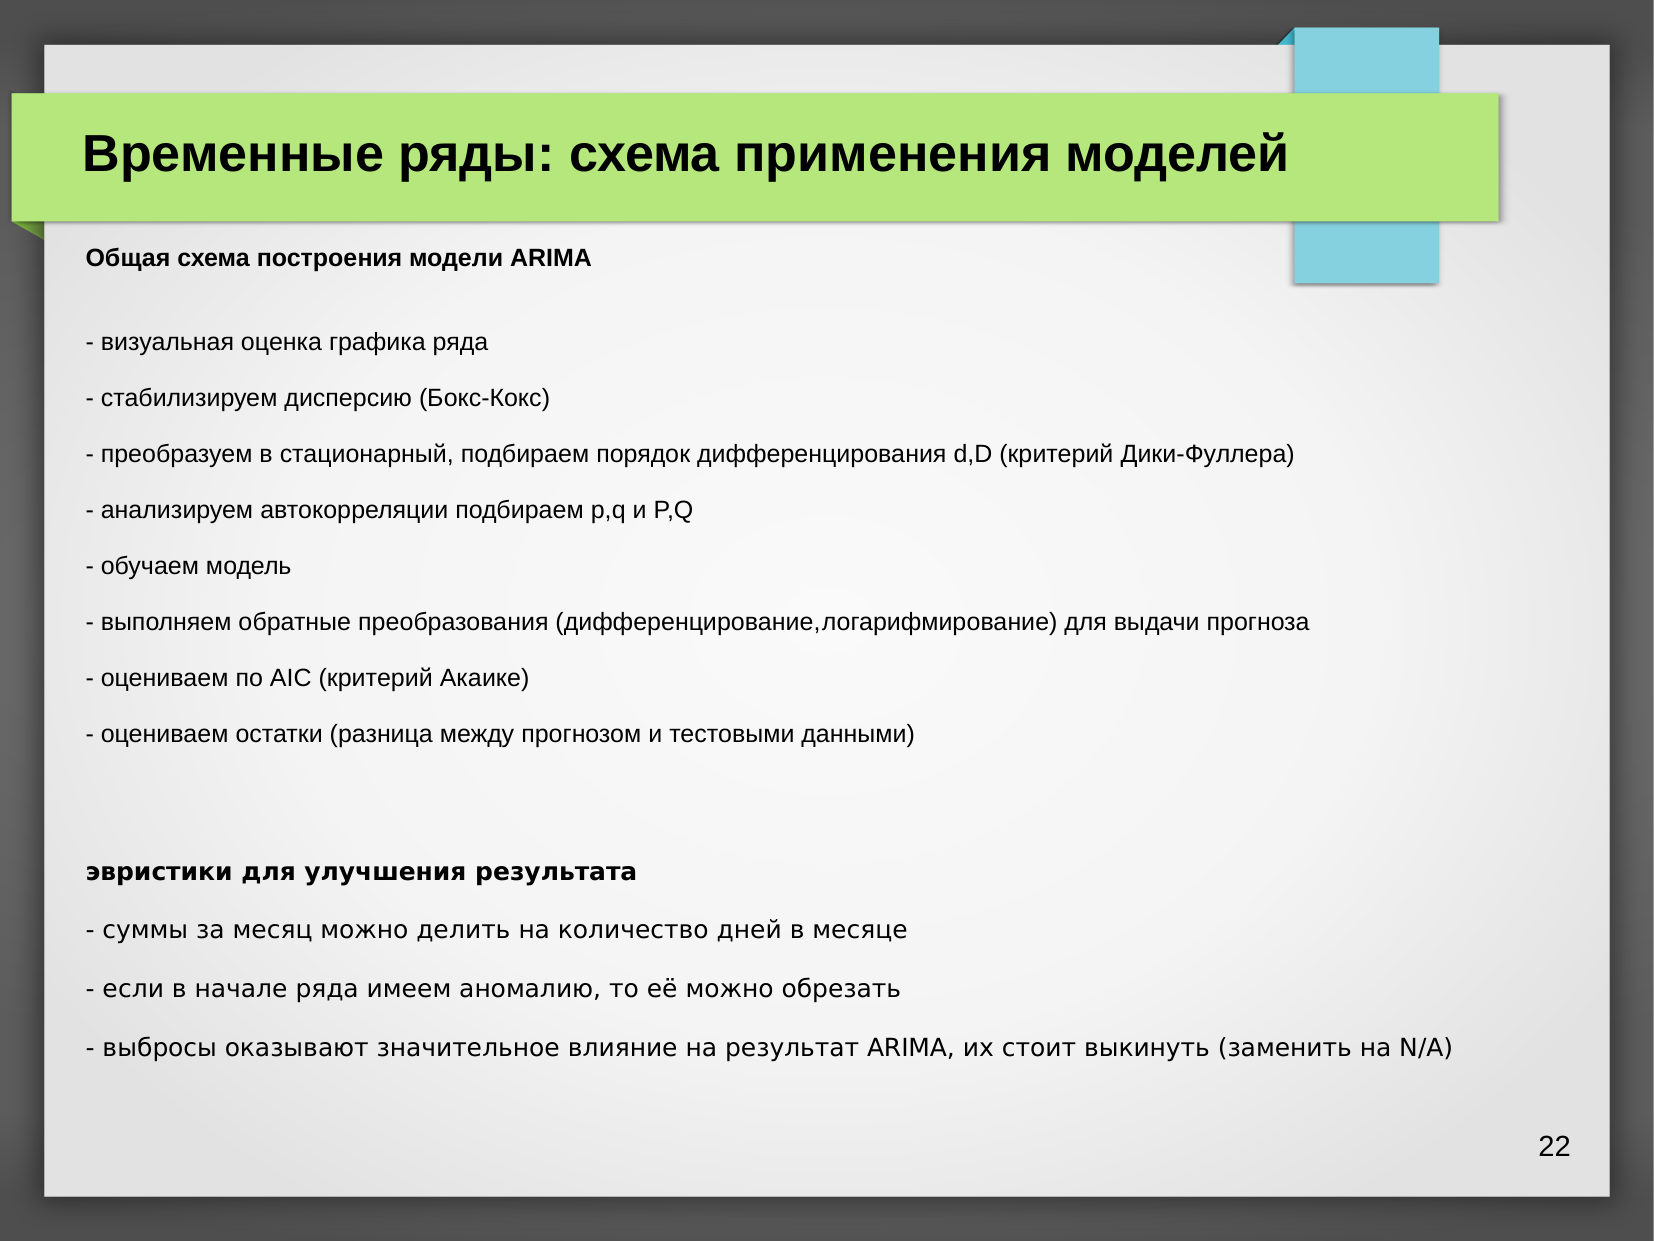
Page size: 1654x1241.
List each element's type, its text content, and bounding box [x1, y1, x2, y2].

picture [0, 0, 1654, 1241]
text_box Общая схема построения модели ARIMA - визуальная оценка графика ряда - стабилизируем дисперсию (Бокс-Кокс) - преобразуем в стационарный, подбираем порядок дифференцирования d,D (критерий Дики-Фуллера) - анализируем автокорреляции подбираем p,q и P,Q - обучаем модель - выполняем обратные преобразования (дифференцирование,логарифмирование) для выдачи прогноза - оцениваем по AIC (критерий Акаике) - оцениваем остатки (разница между прогнозом и тестовыми данными) [70, 236, 1571, 811]
title Временные ряды: схема применения моделей [82, 94, 1406, 213]
text_box эвристики для улучшения результата - суммы за месяц можно делить на количество дней в месяце - если в начале ряда имеем аномалию, то её можно обрезать - выбросы оказывают значительное влияние на результат ARIMA, их стоит выкинуть (заменить на N/A) [70, 849, 1590, 1170]
